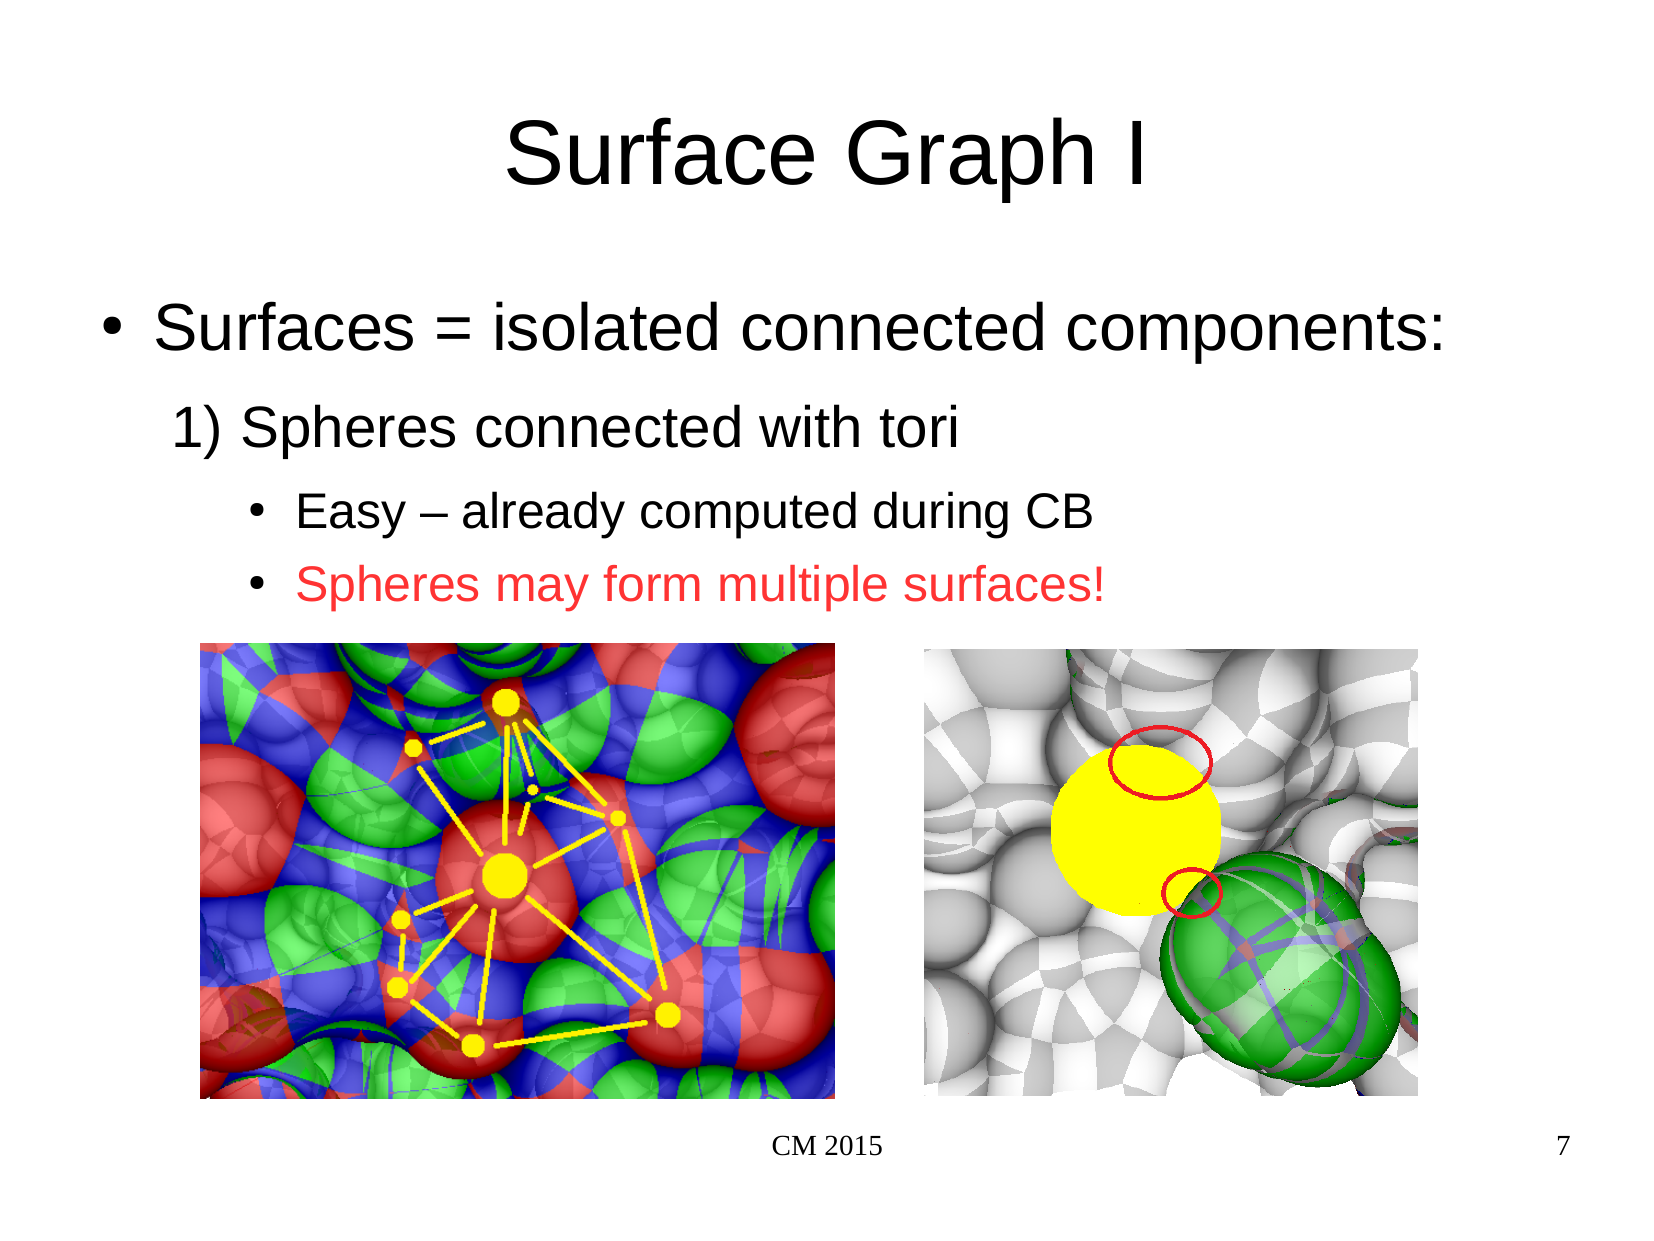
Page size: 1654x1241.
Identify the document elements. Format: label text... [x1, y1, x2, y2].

picture [924, 649, 1418, 1096]
picture [200, 643, 835, 1099]
list Surfaces = isolated connected components: Spheres connected with tori Easy – already computed during CB Spheres may form multiple surfaces! [82, 290, 1571, 1109]
title Surface Graph I [82, 49, 1571, 257]
